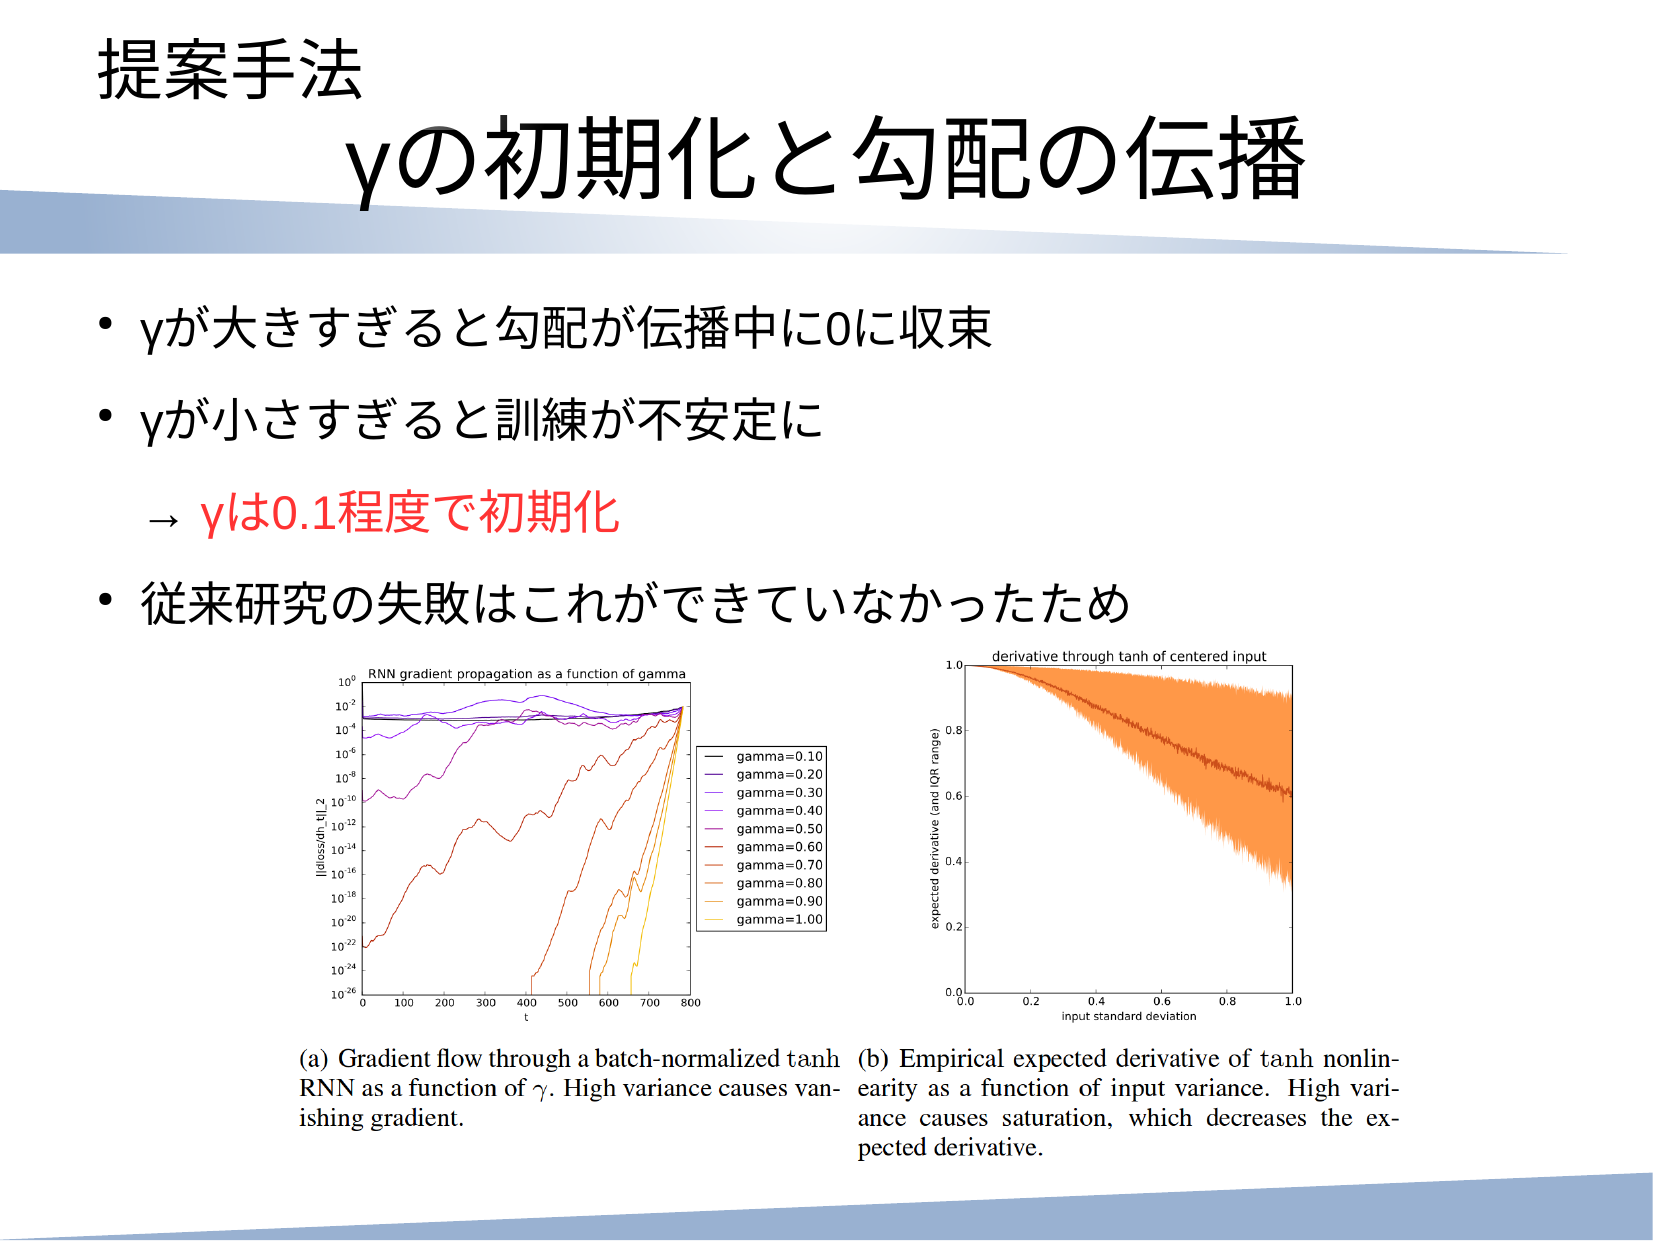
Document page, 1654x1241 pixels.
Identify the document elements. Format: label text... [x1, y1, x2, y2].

title γの初期化と勾配の伝播 [82, 49, 1571, 257]
title 提案手法 [0, 0, 544, 130]
list γが大きすぎると勾配が伝播中に0に収束 γが小さすぎると訓練が不安定に → γは0.1程度で初期化 従来研究の失敗はこれができていなかったため [82, 290, 1571, 638]
picture [246, 638, 1408, 1178]
